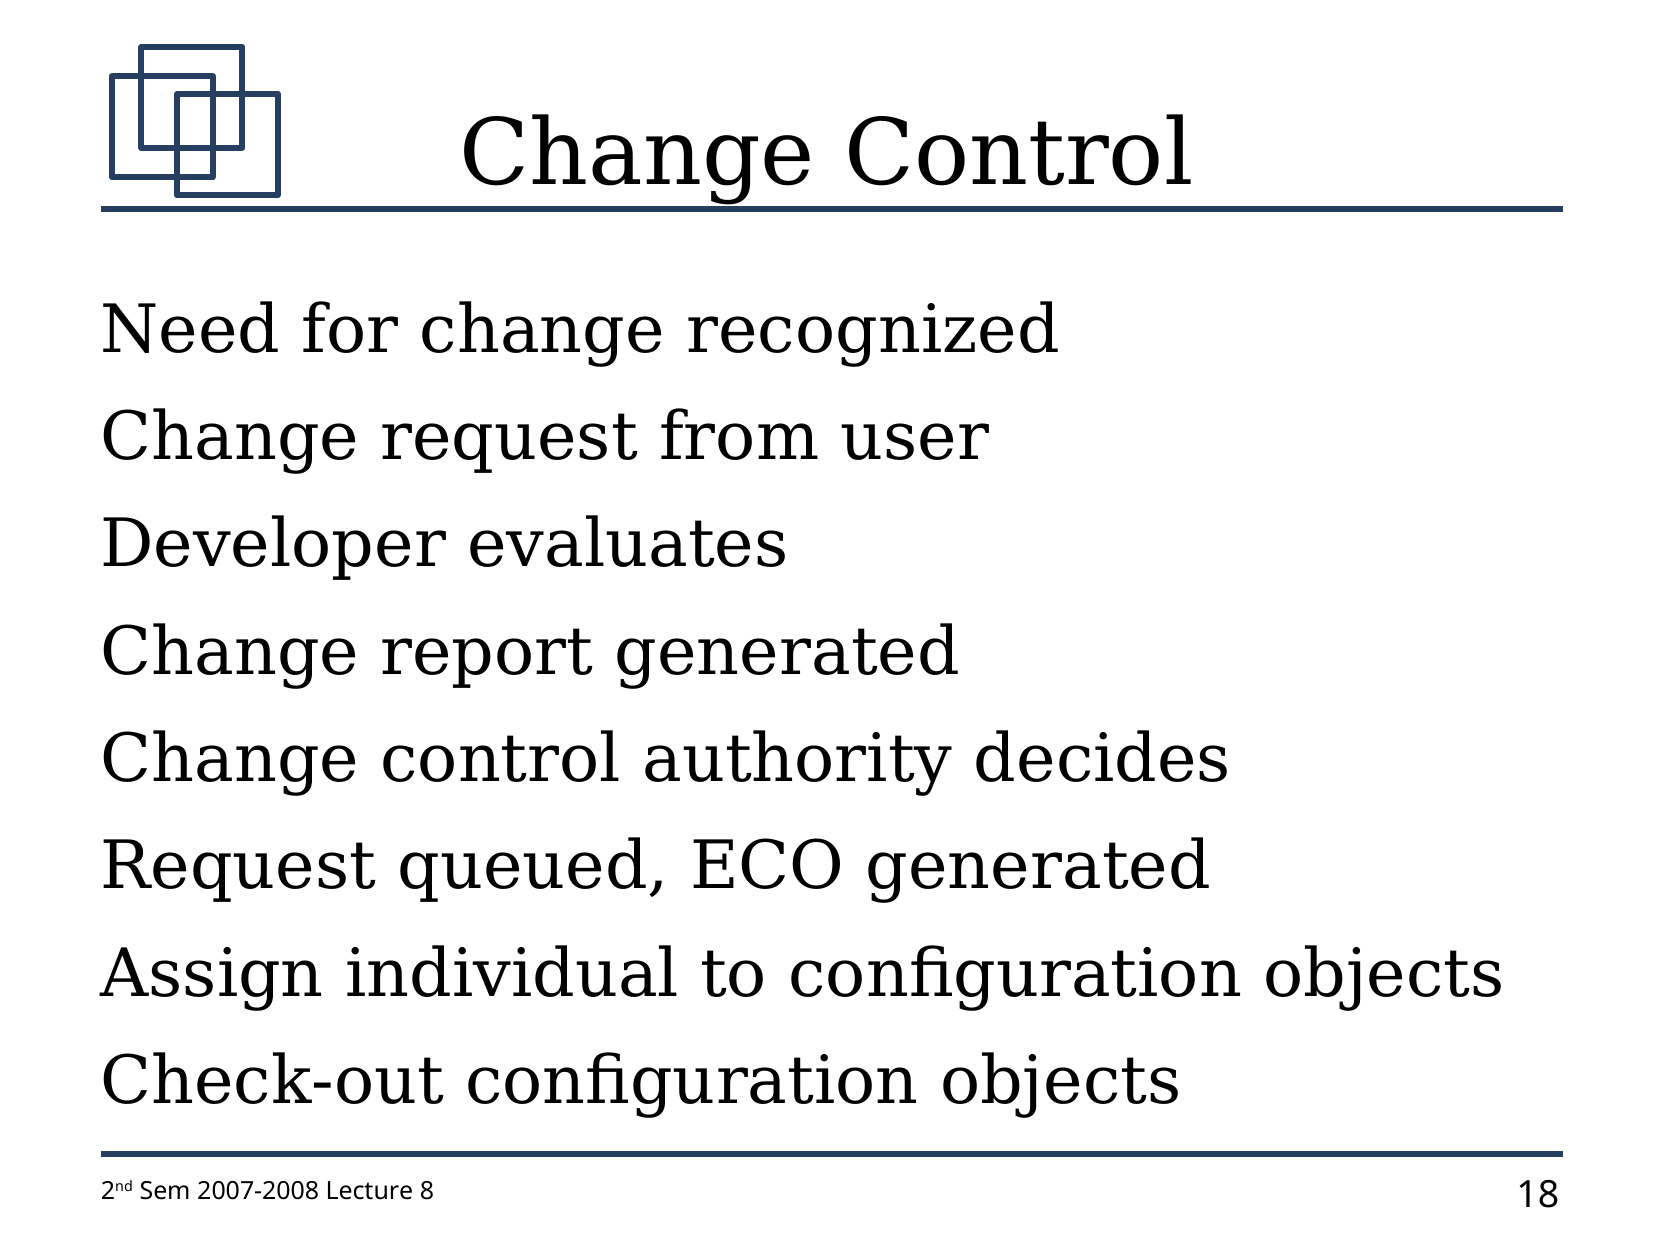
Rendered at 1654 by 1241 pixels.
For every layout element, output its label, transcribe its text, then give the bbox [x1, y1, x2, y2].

list Need for change recognized Change request from user Developer evaluates Change report generated Change control authority decides Request queued, ECO generated Assign individual to configuration objects Check-out configuration objects [82, 290, 1571, 1120]
title Change Control [82, 49, 1571, 257]
